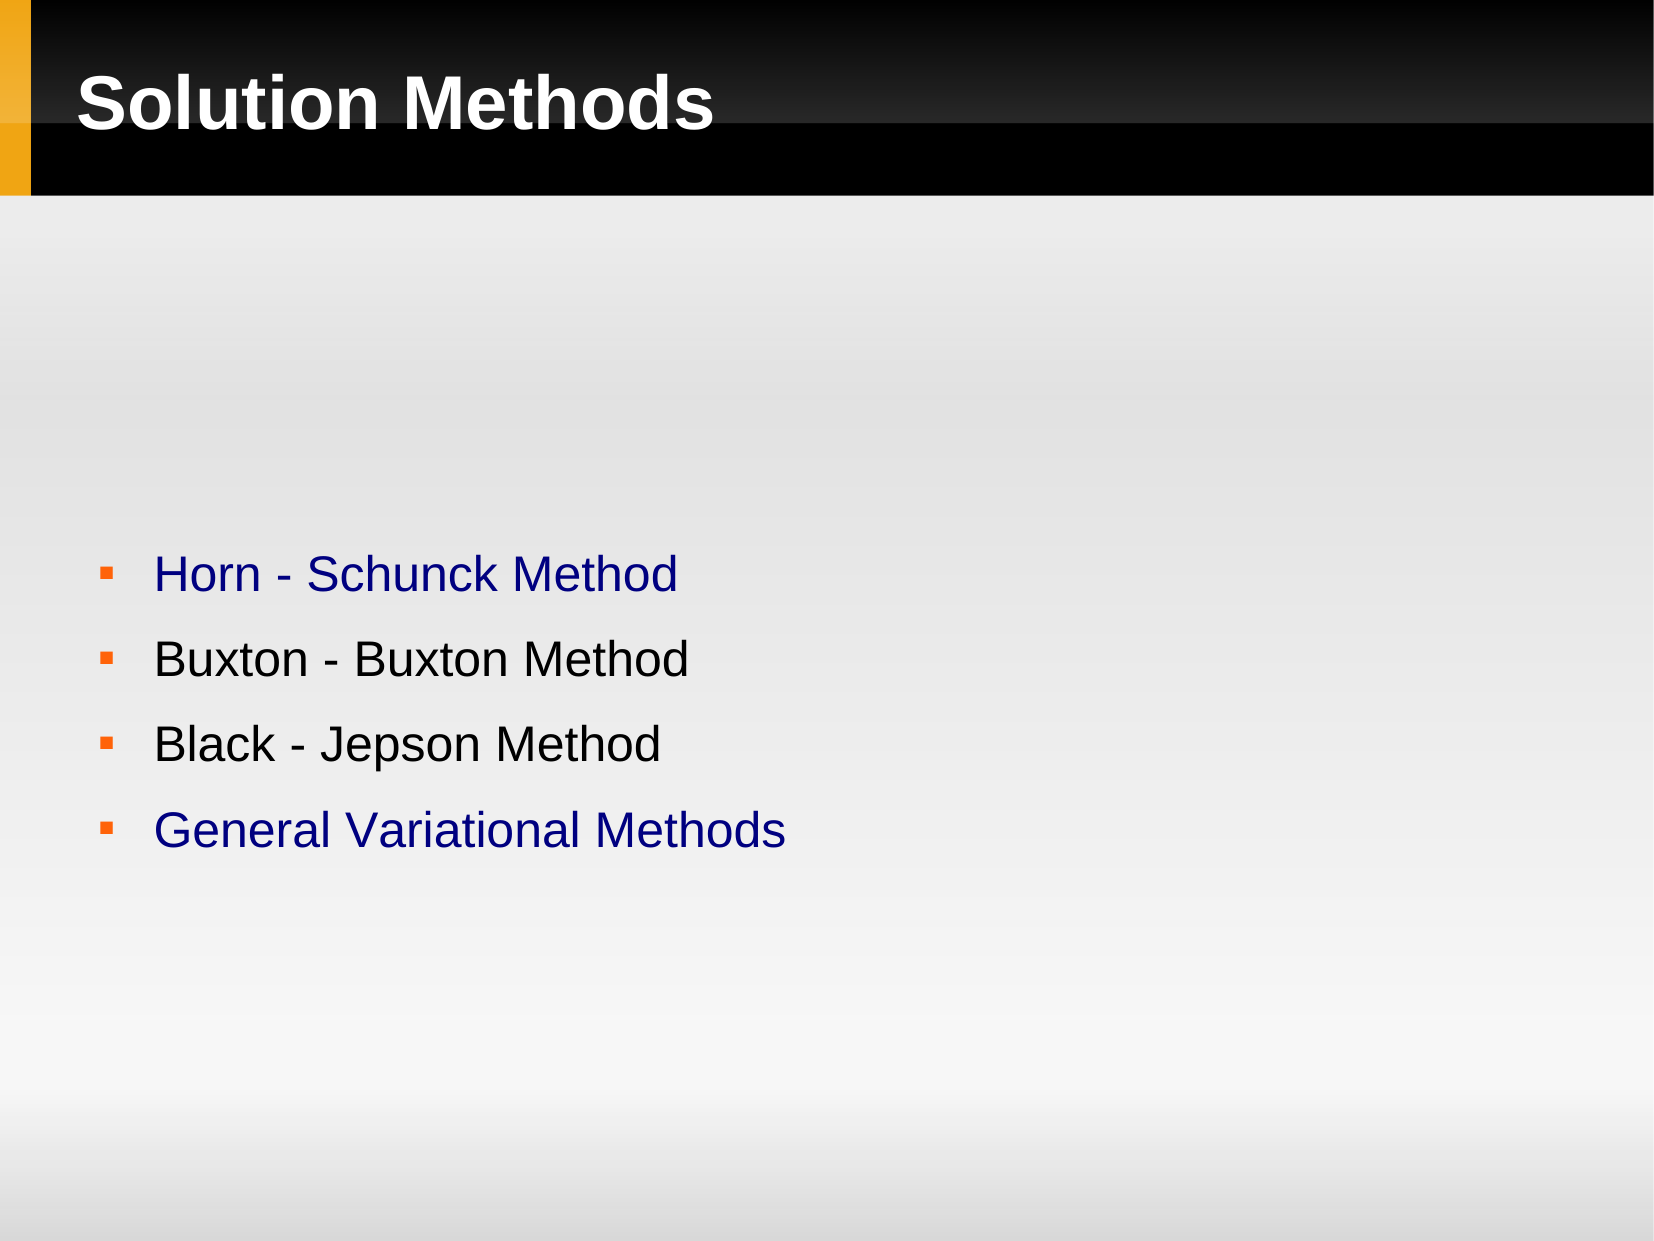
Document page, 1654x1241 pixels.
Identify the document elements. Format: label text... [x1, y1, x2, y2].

picture [0, 0, 1654, 1241]
title Solution Methods [76, 0, 1565, 208]
list Horn - Schunck Method Buxton - Buxton Method Black - Jepson Method General Variational Methods [82, 290, 1571, 1109]
